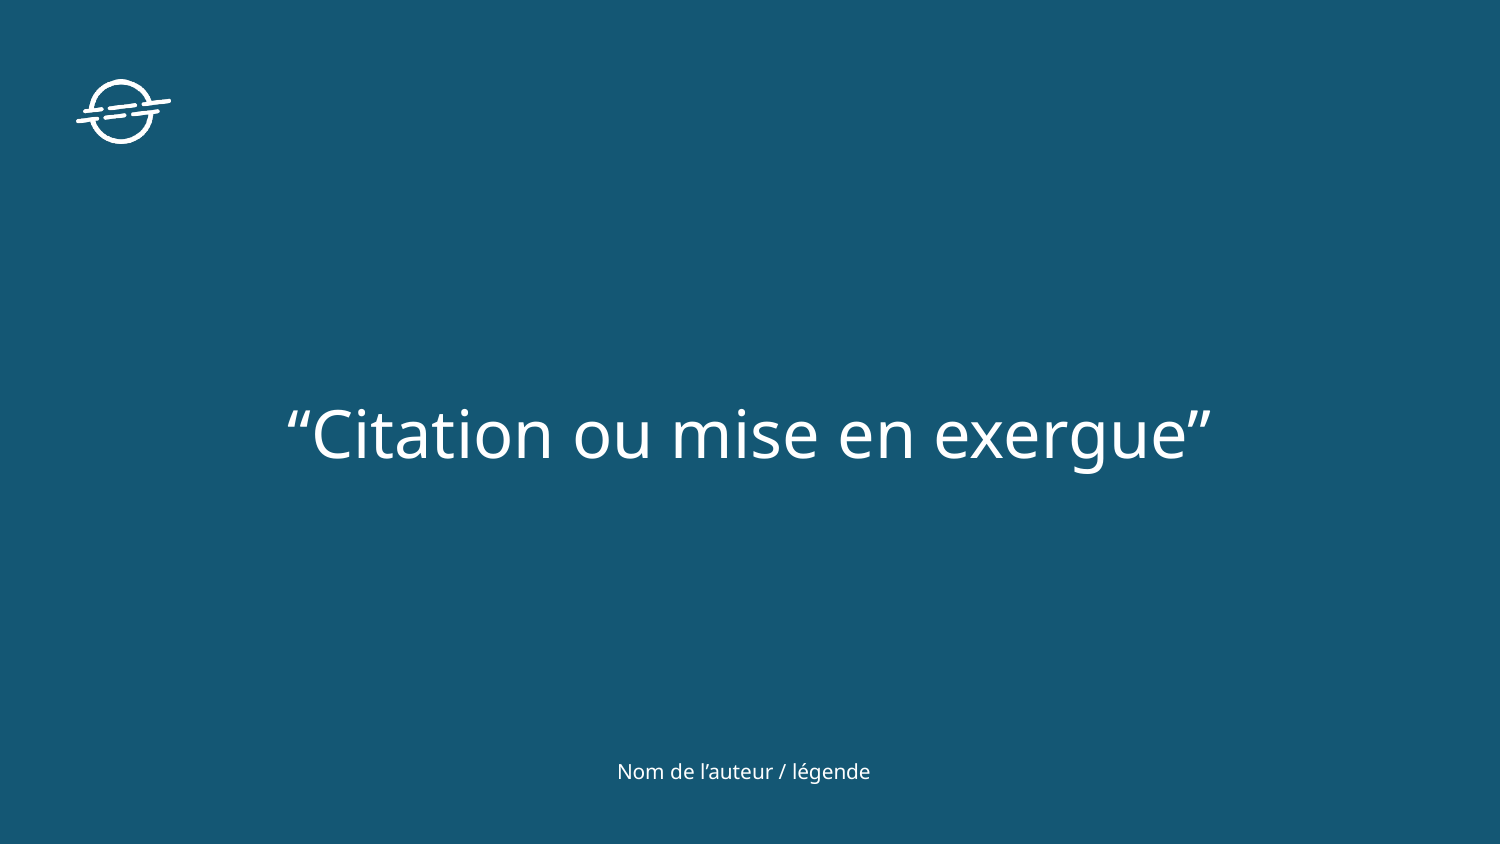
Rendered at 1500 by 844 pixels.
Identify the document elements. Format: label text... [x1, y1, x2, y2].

picture [76, 79, 171, 144]
title Nom de l’auteur / légende [76, 743, 1413, 798]
title “Citation ou mise en exergue” [228, 170, 1272, 694]
